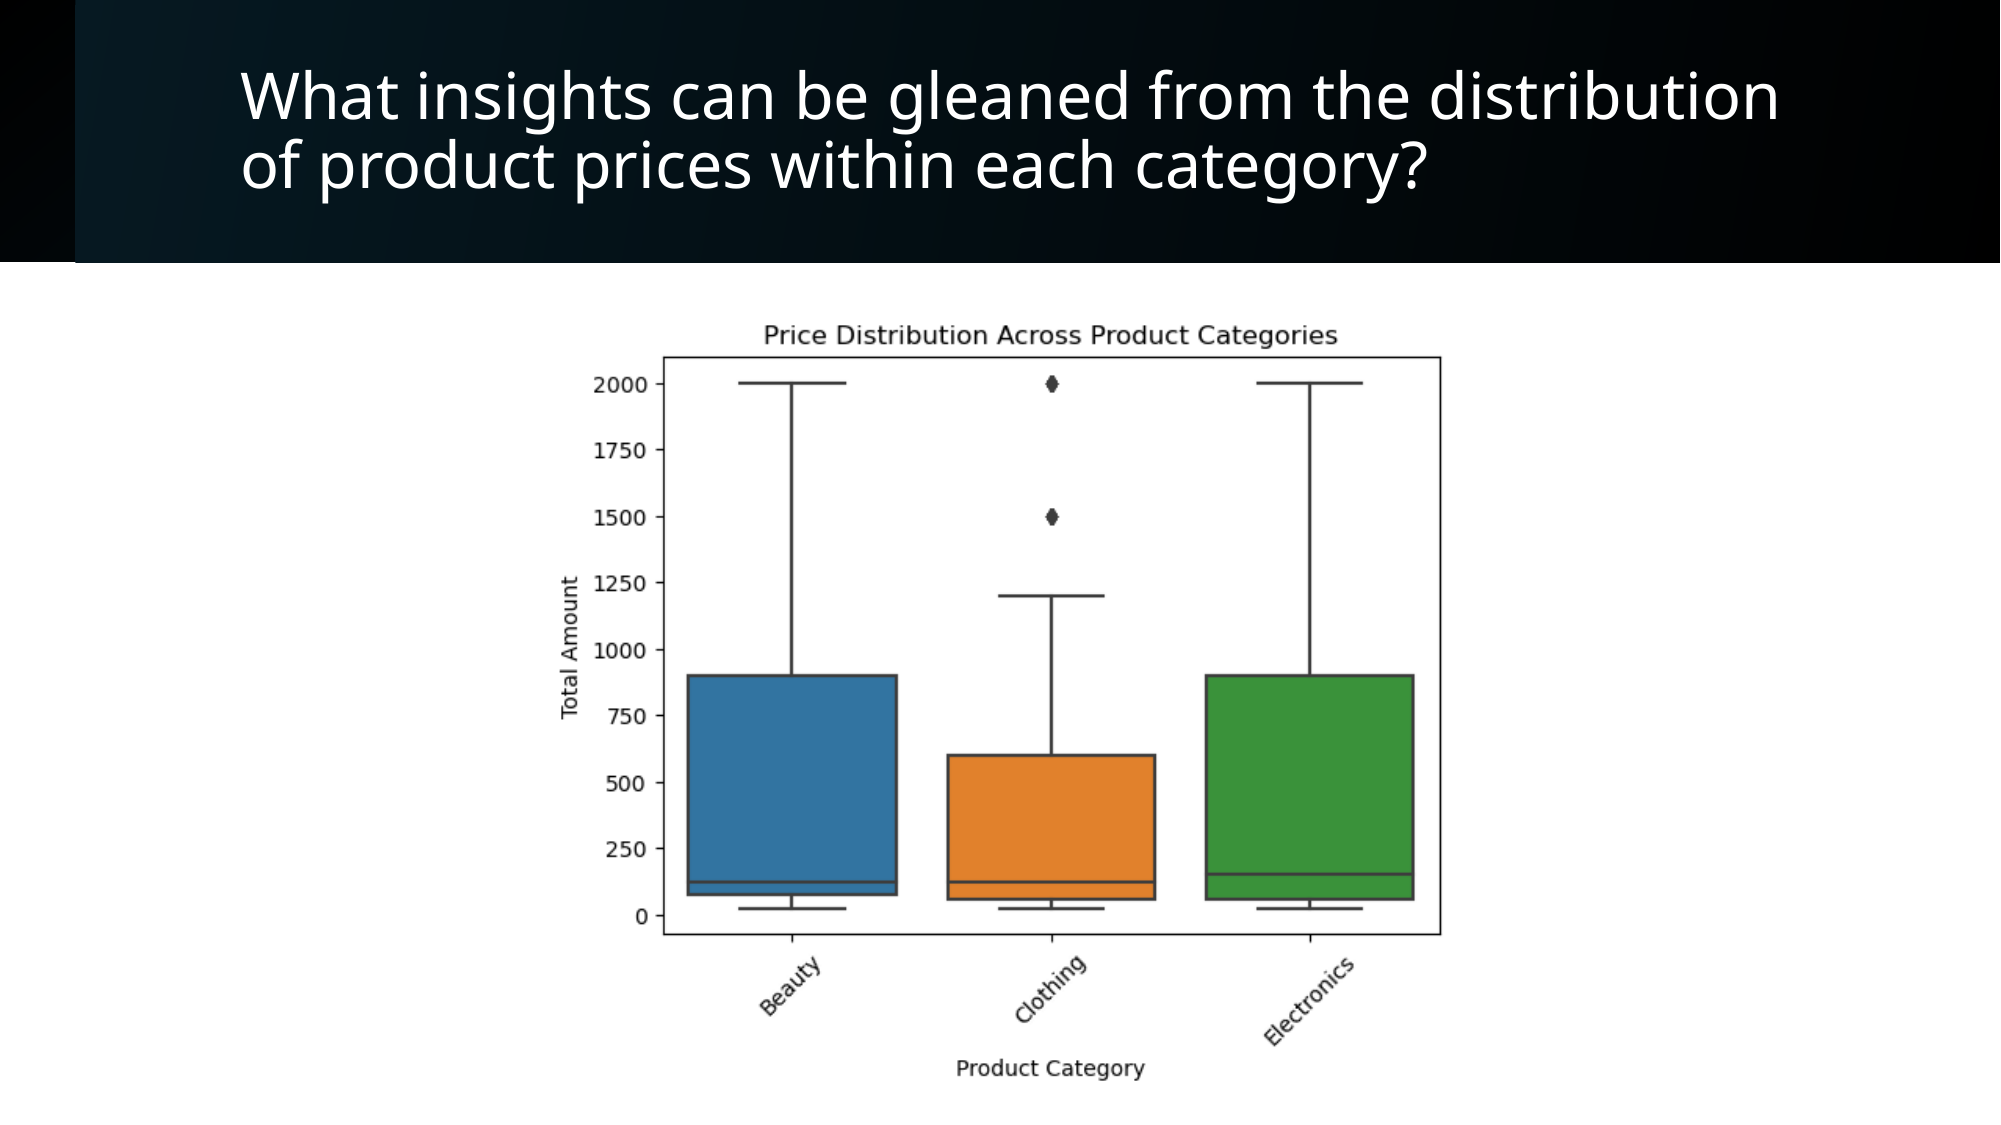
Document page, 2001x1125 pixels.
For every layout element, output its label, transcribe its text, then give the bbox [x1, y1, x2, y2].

picture [546, 310, 1454, 1095]
text_box [0, 0, 2000, 1125]
title What insights can be gleaned from the distribution of product prices within each category? [225, 48, 1849, 218]
